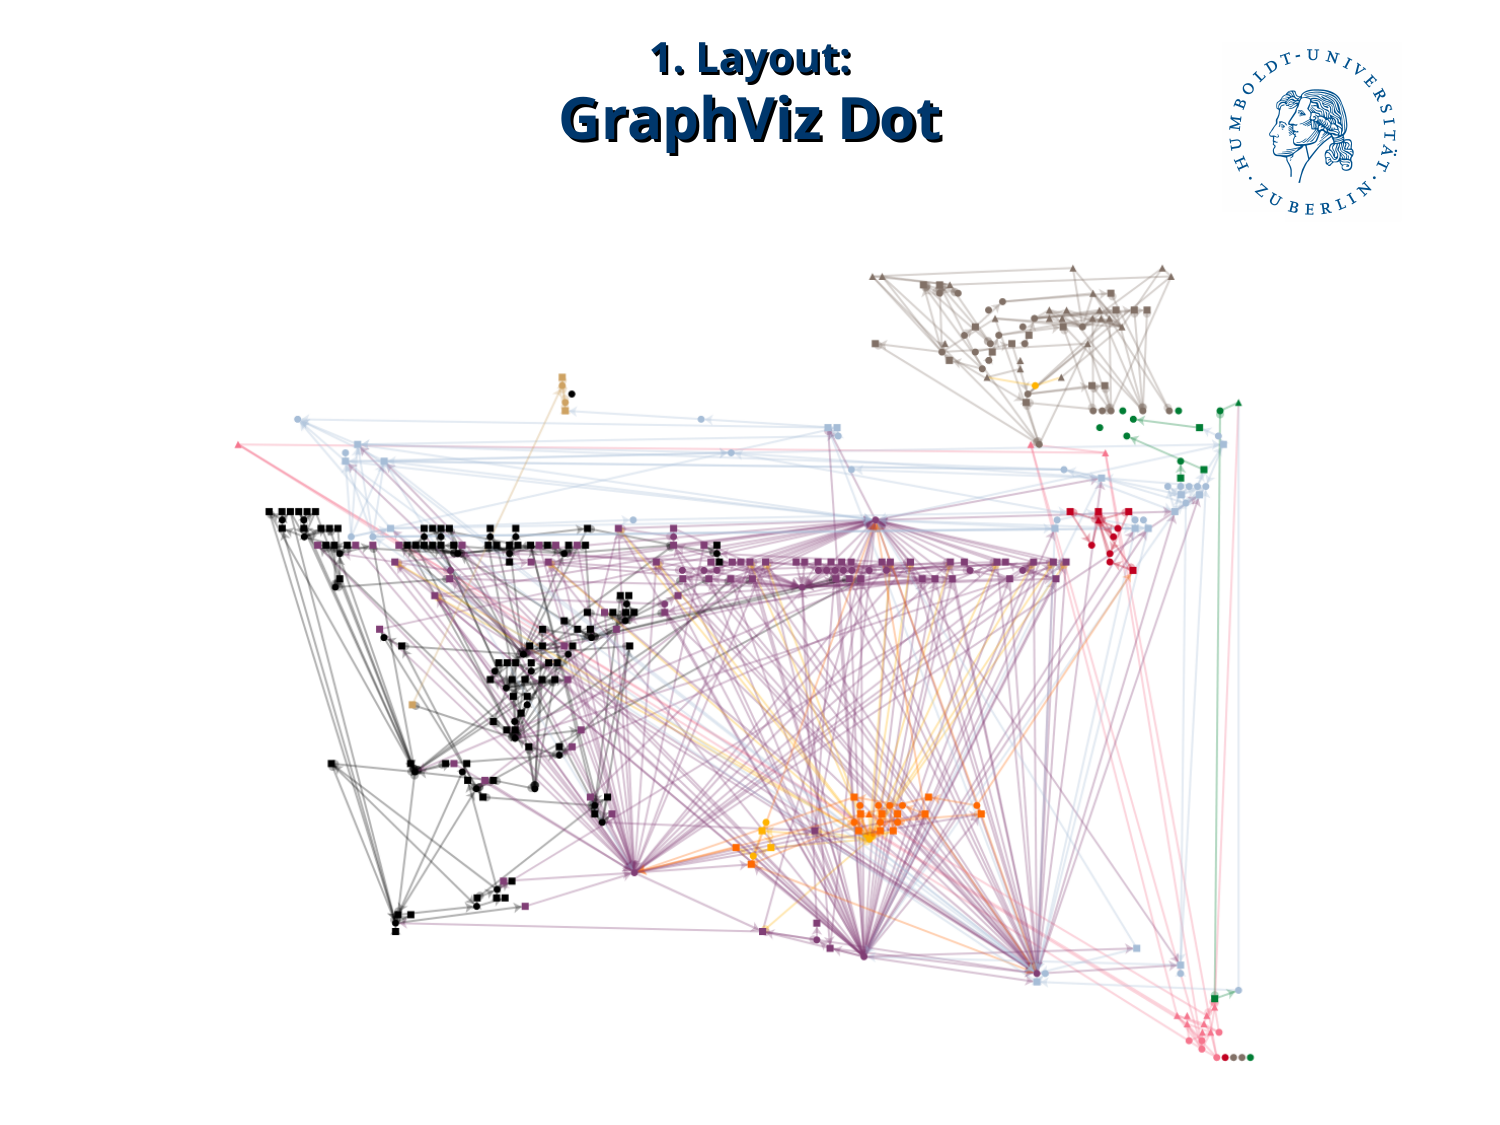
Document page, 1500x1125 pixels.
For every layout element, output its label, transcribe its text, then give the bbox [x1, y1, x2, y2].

title 1. Layout: GraphViz Dot [75, 31, 1426, 219]
picture [224, 212, 1402, 1071]
